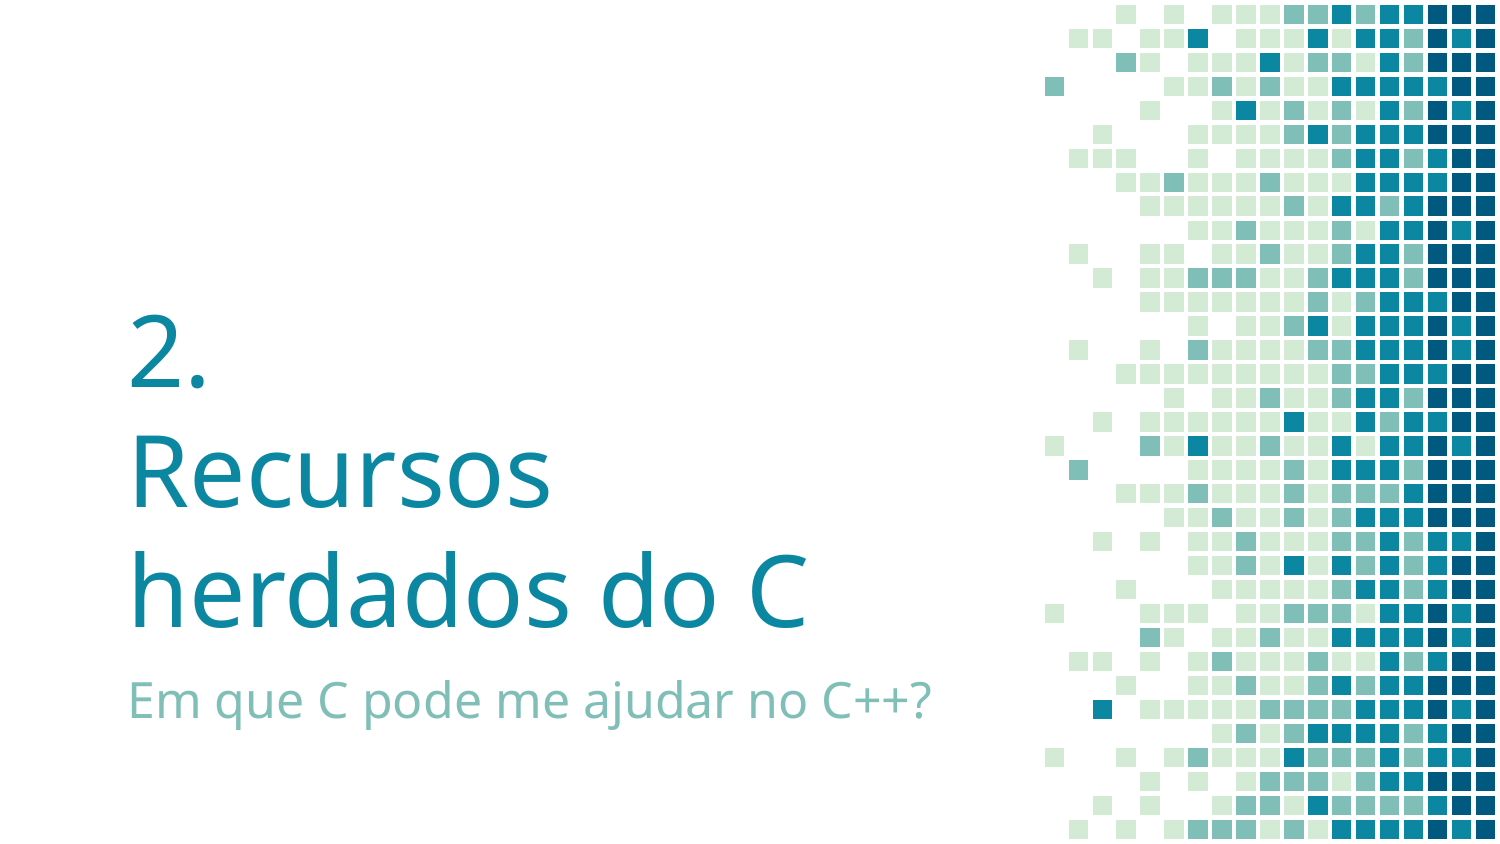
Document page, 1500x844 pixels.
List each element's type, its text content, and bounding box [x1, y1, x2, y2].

subtitle Em que C pode me ajudar no C++? [112, 653, 977, 783]
title 2. Recursos herdados do C [112, 472, 977, 653]
